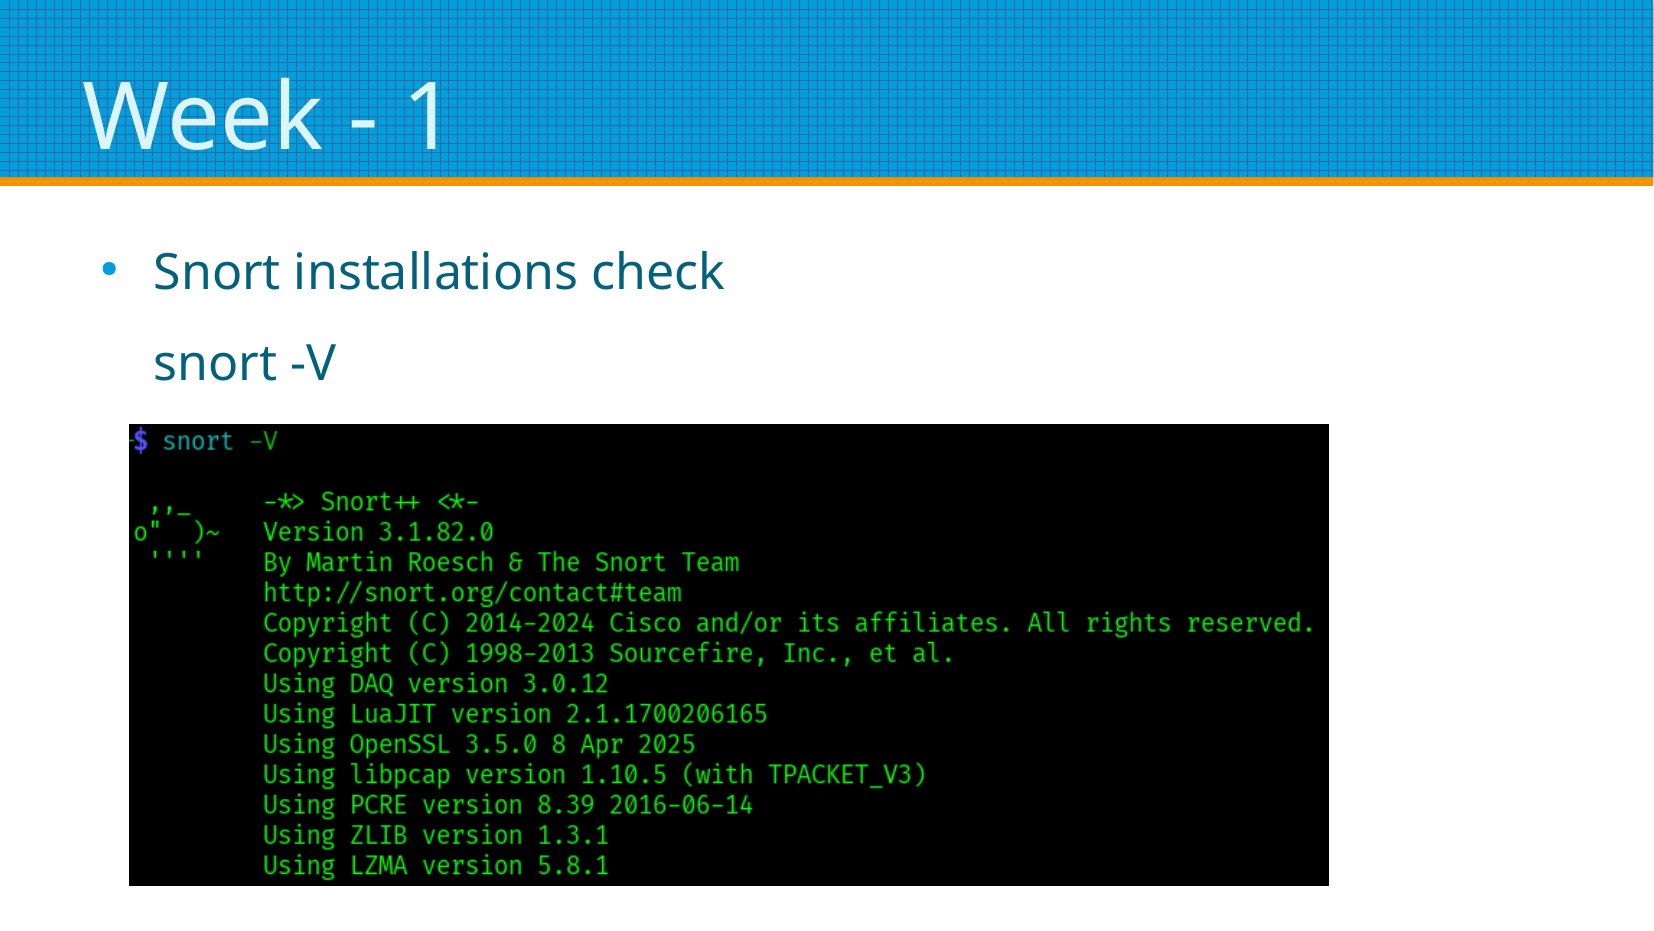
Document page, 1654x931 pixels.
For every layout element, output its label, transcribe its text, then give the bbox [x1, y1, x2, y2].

title Week - 1 [82, 14, 1571, 178]
picture [129, 424, 1329, 886]
list Snort installations check snort -V [82, 236, 1571, 813]
